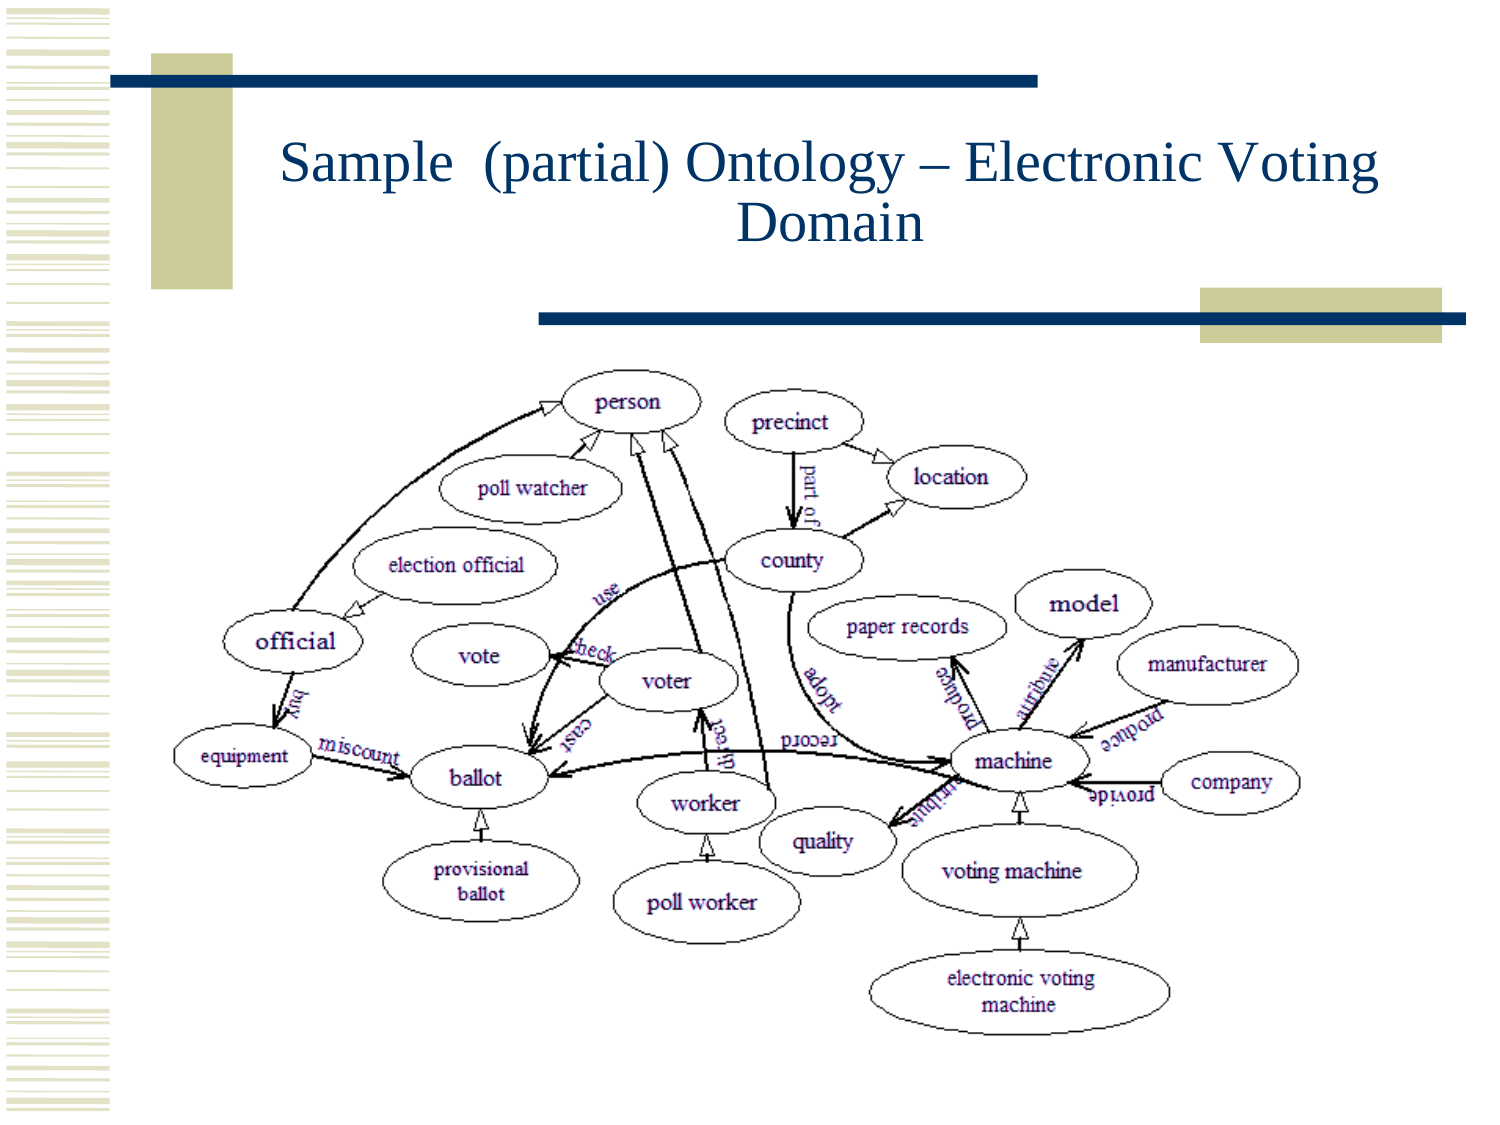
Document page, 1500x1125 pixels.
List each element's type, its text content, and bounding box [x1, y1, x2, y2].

picture [166, 362, 1307, 1042]
list [132, 363, 1439, 1094]
title Sample (partial) Ontology – Electronic Voting Domain [225, 99, 1436, 288]
